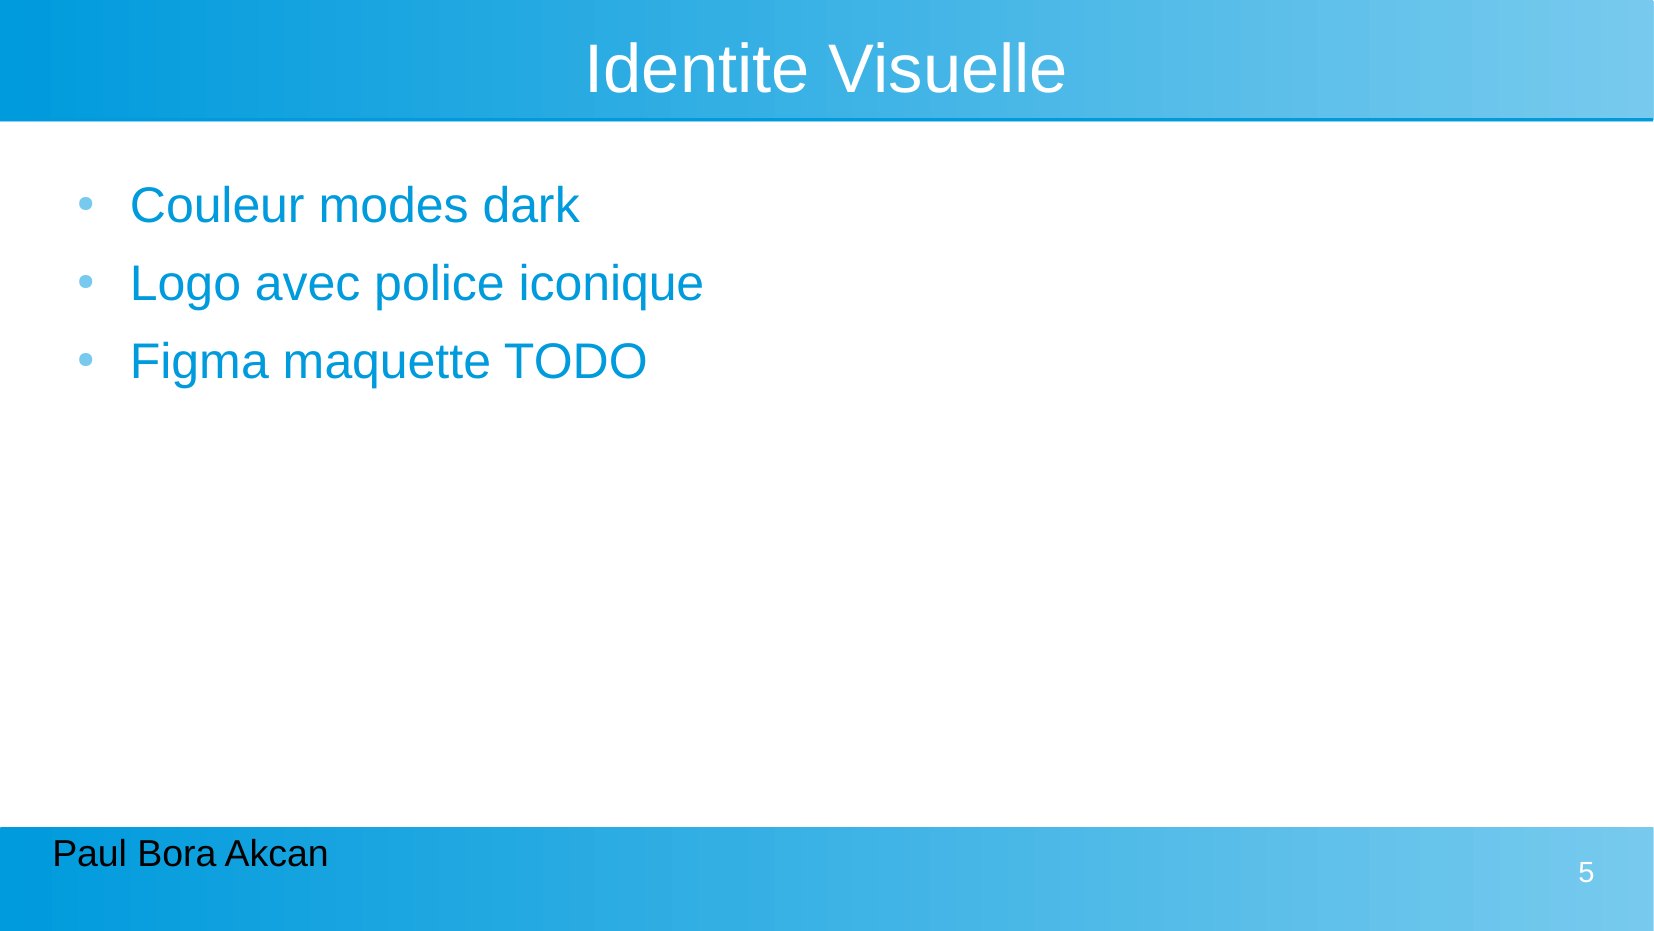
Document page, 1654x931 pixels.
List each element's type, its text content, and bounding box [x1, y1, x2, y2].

list Couleur modes dark Logo avec police iconique Figma maquette TODO [59, 177, 1595, 768]
text_box Paul Bora Akcan [37, 825, 488, 901]
title Identite Visuelle [59, 29, 1595, 108]
